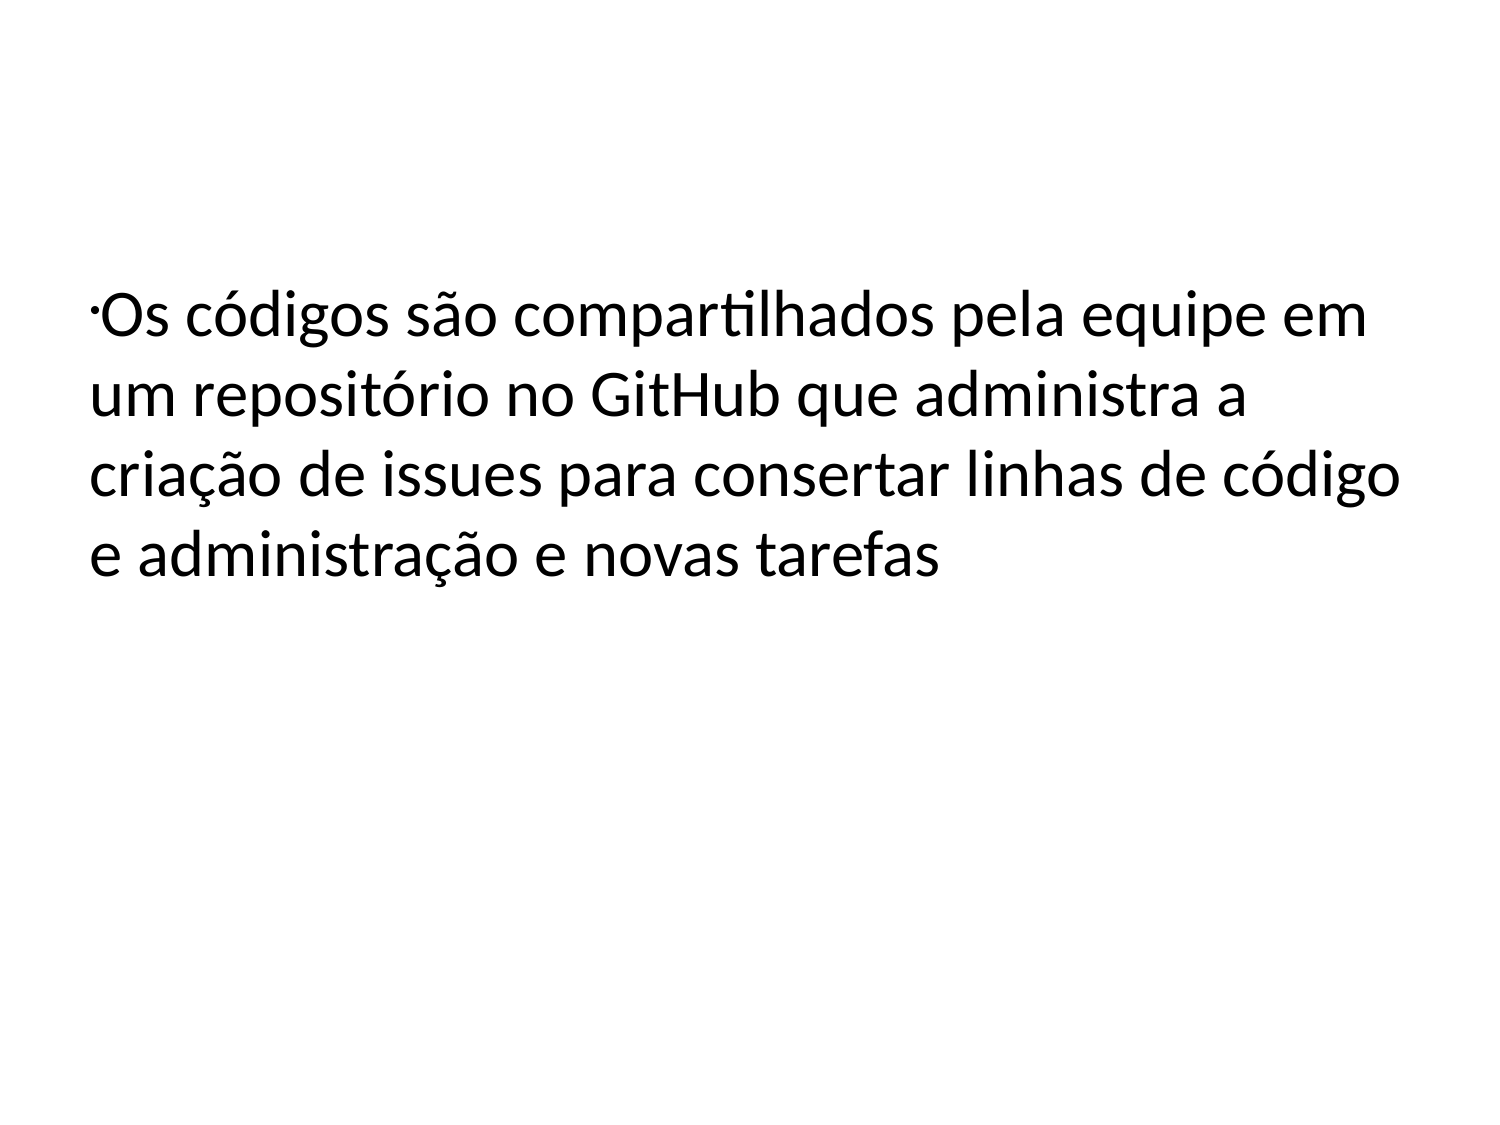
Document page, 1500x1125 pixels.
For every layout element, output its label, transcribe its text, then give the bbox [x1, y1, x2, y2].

list Os códigos são compartilhados pela equipe em um repositório no GitHub que administra a criação de issues para consertar linhas de código e administração e novas tarefas [75, 262, 1425, 1005]
